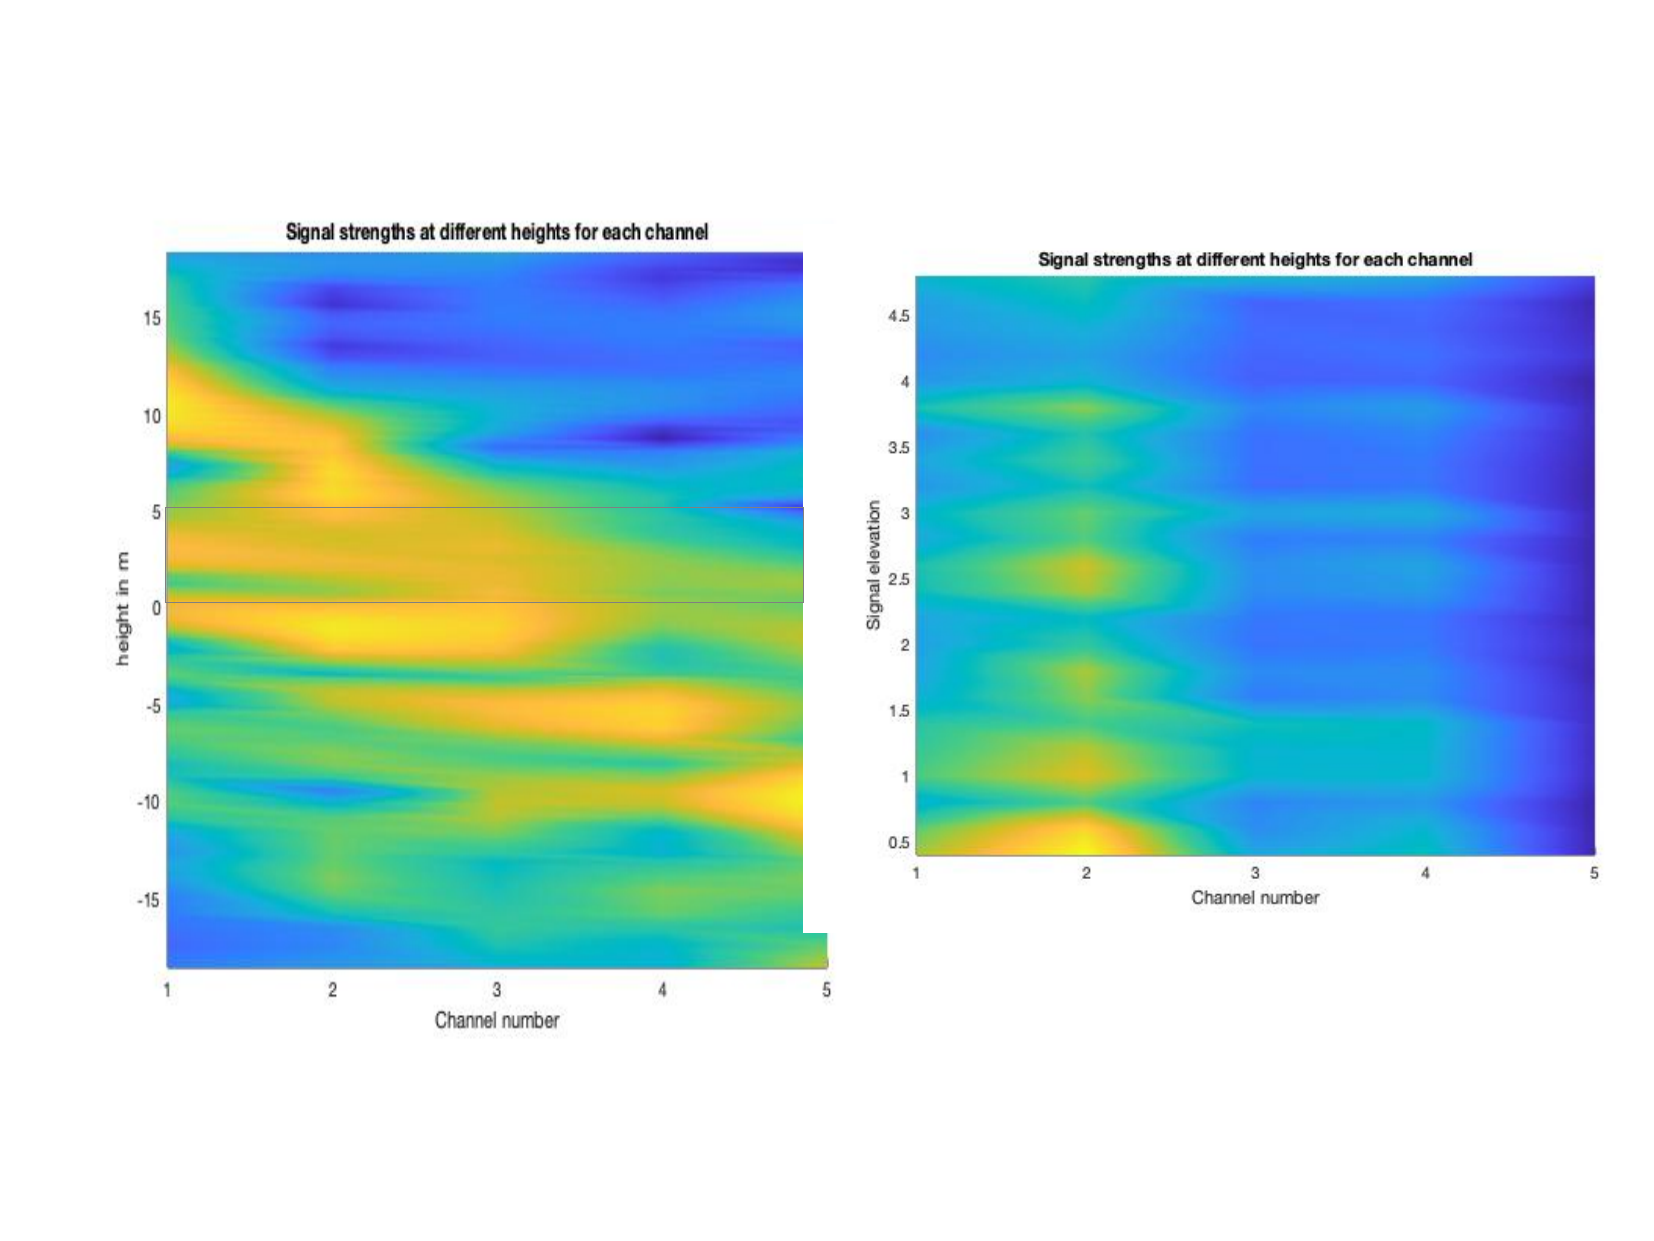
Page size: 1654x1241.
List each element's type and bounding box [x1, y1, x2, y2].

picture [57, 188, 1654, 1064]
